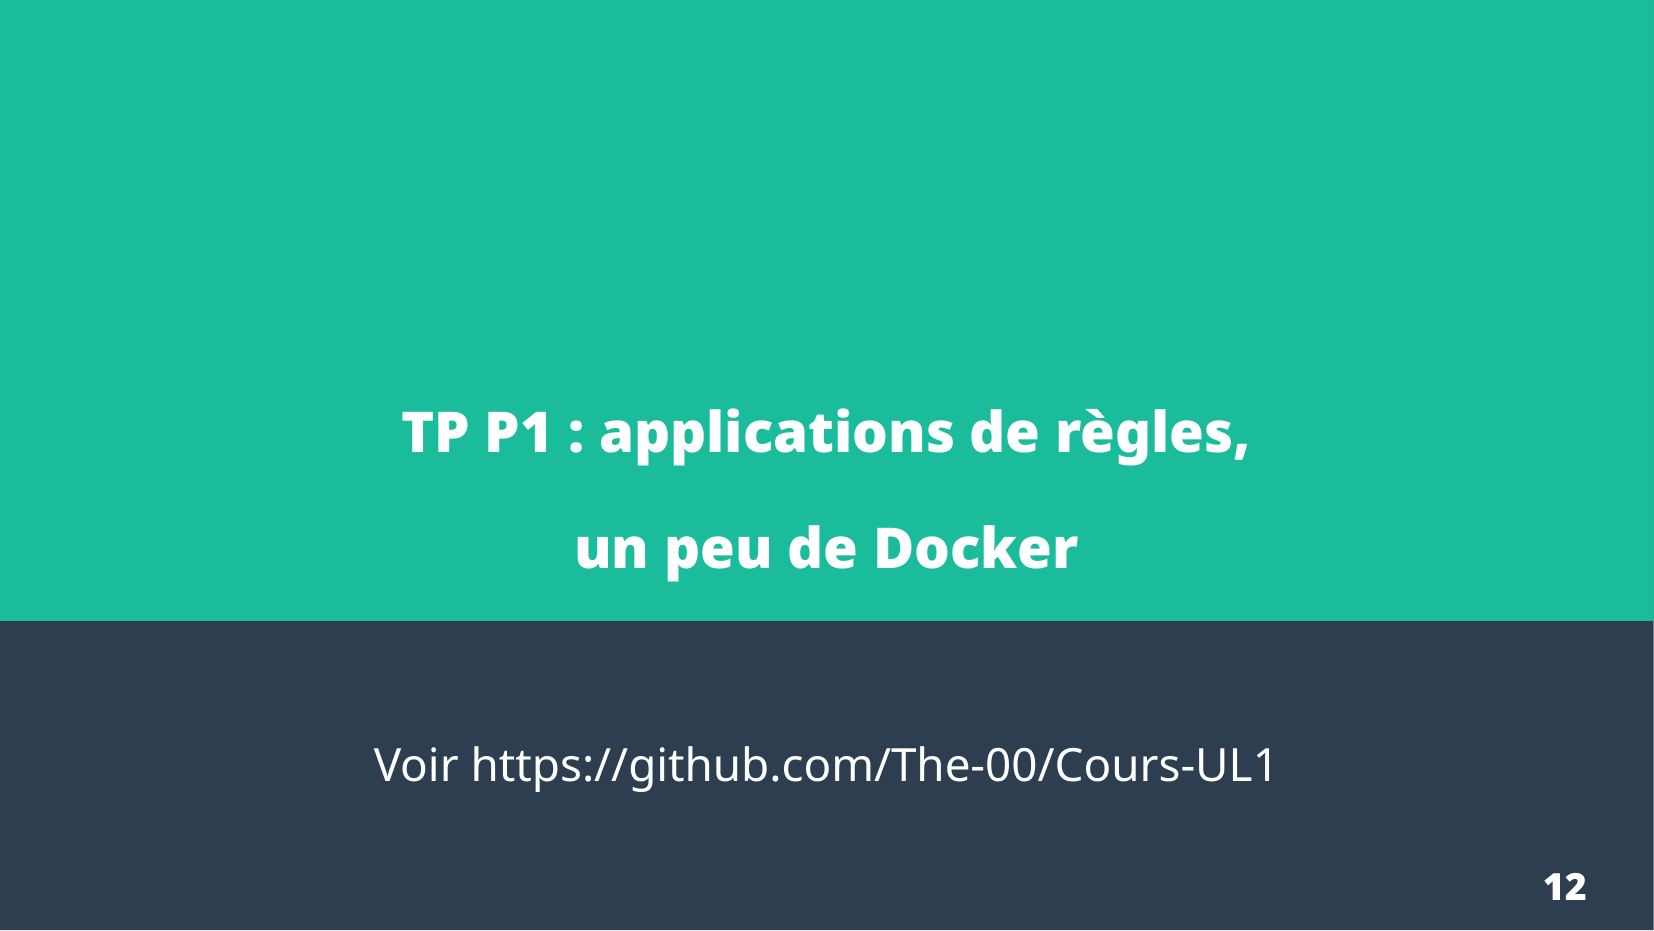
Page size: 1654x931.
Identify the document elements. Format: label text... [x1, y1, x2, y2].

subtitle Voir https://github.com/The-00/Cours-UL1 [59, 642, 1595, 886]
title TP P1 : applications de règles, un peu de Docker [59, 354, 1595, 583]
